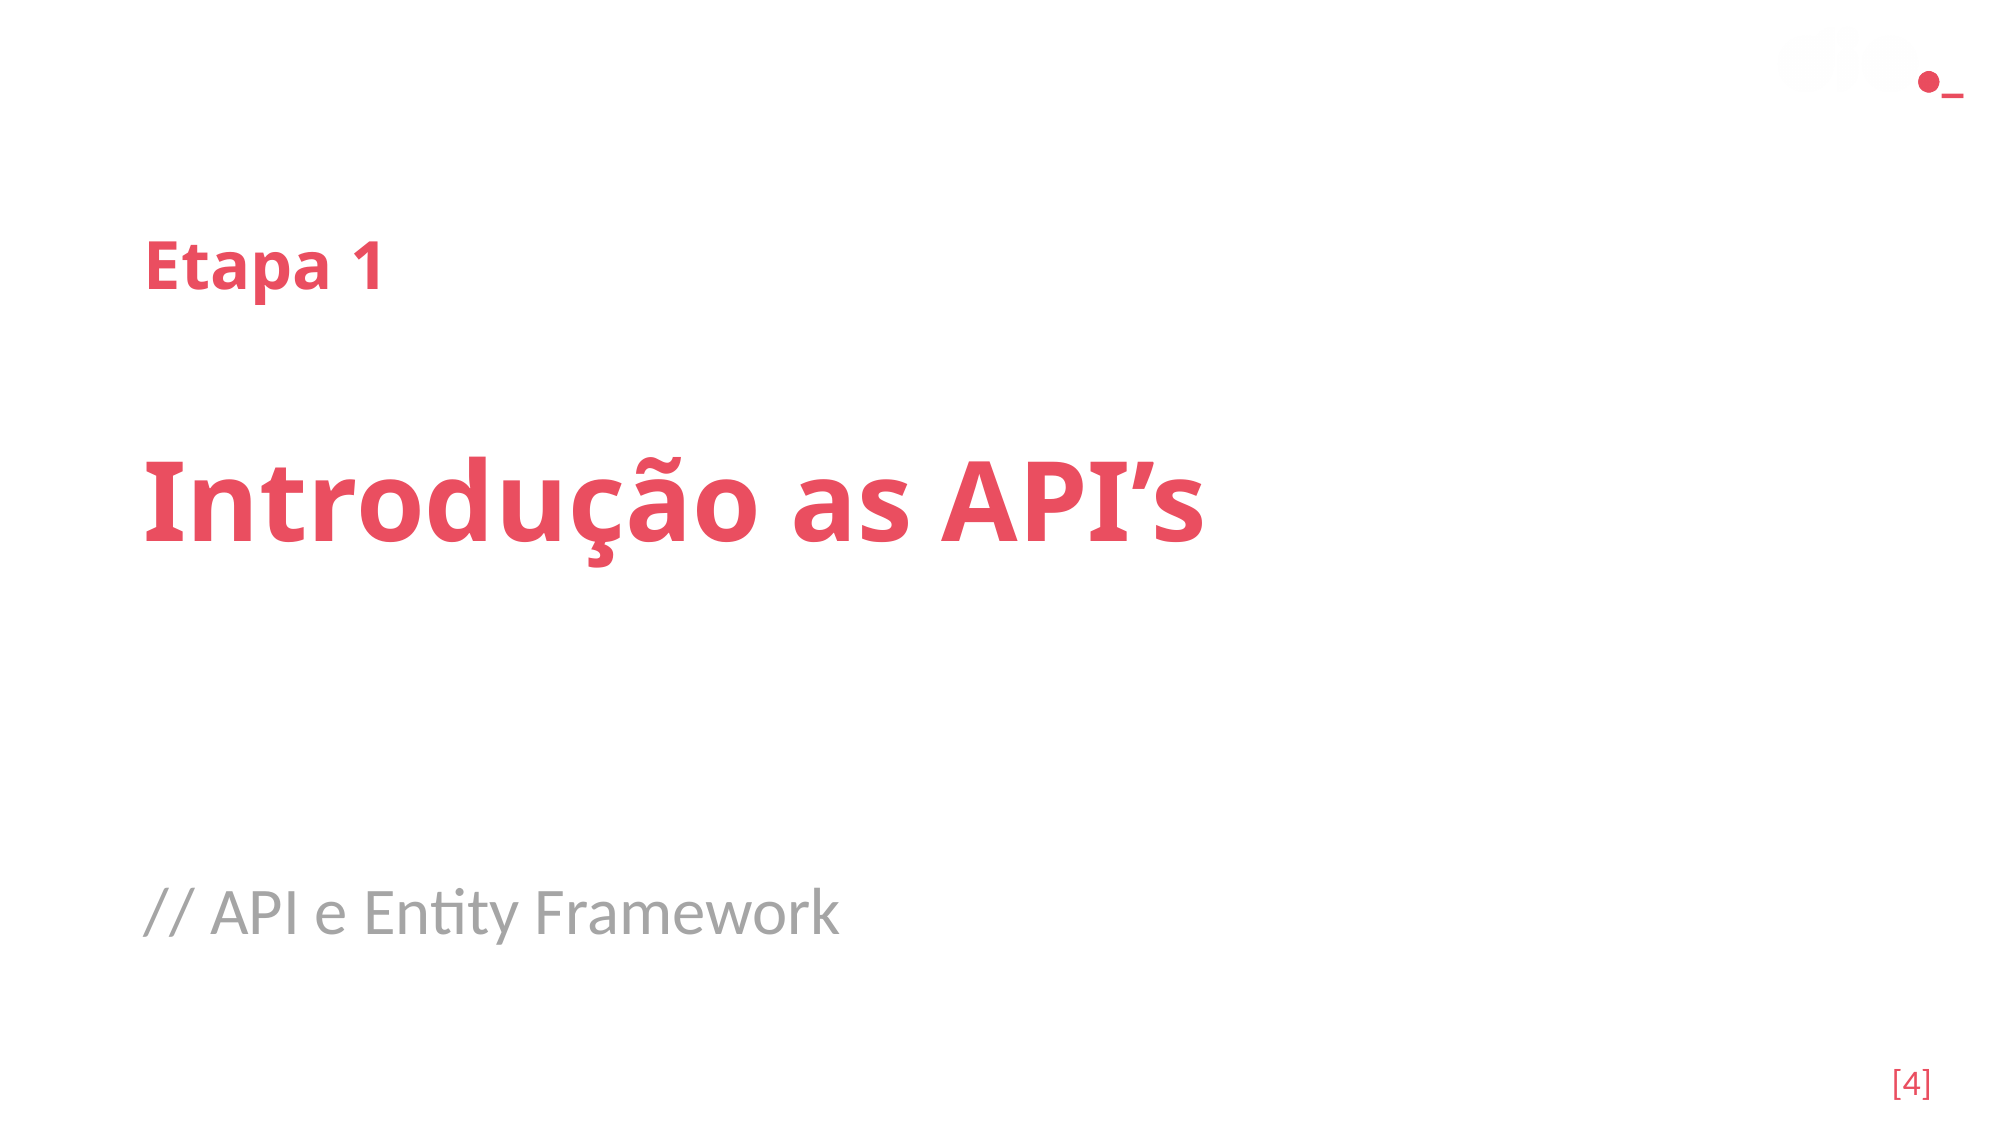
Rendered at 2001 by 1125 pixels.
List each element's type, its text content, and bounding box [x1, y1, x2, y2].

text_box Introdução as API’s [123, 390, 1745, 744]
picture [1777, 26, 1964, 99]
slide_number [4] [1871, 1038, 1992, 1125]
text_box // API e Entity Framework [123, 847, 1745, 935]
text_box Etapa 1 [123, 190, 1745, 297]
